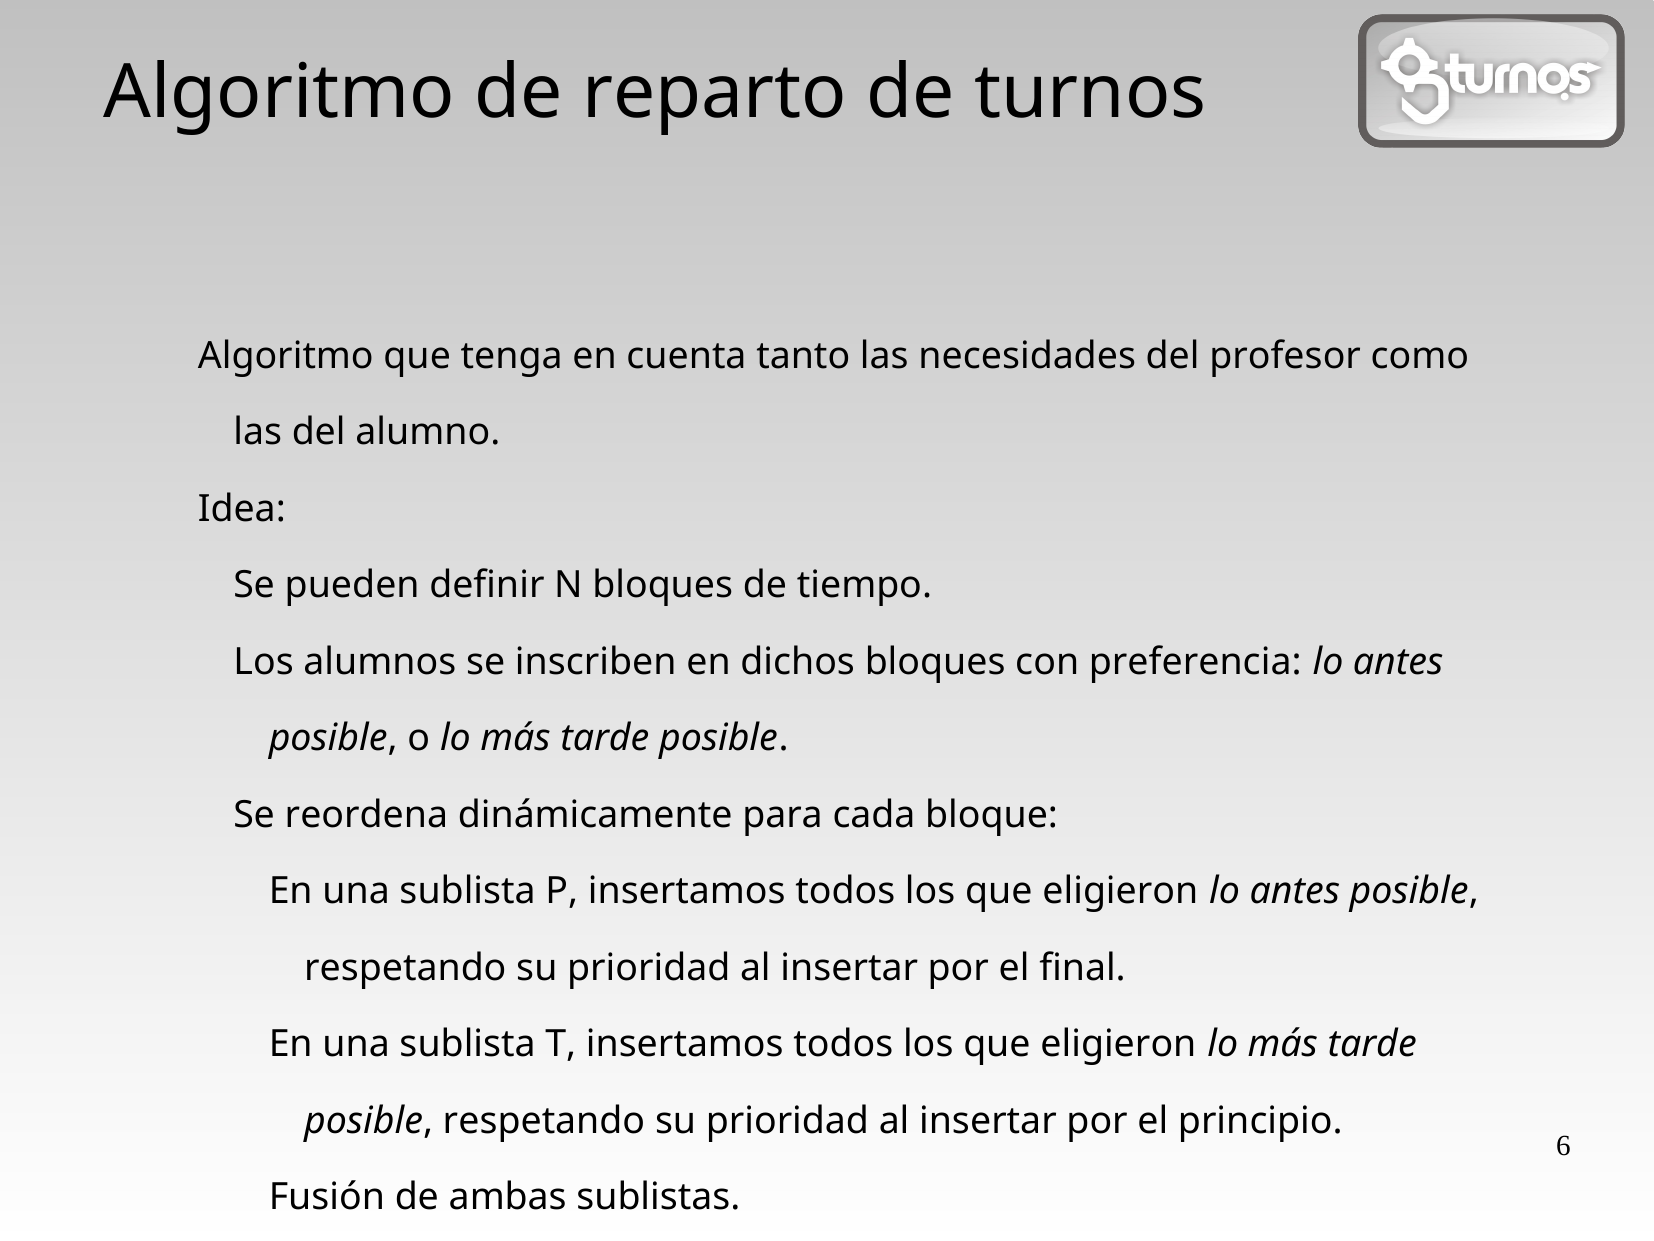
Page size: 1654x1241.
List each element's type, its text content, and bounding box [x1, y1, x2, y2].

picture [1358, 14, 1625, 148]
text_box Algoritmo que tenga en cuenta tanto las necesidades del profesor como las del alumno. Idea: Se pueden definir N bloques de tiempo. Los alumnos se inscriben en dichos bloques con preferencia: lo antes posible, o lo más tarde posible. Se reordena dinámicamente para cada bloque: En una sublista P, insertamos todos los que eligieron lo antes posible, respetando su prioridad al insertar por el final. En una sublista T, insertamos todos los que eligieron lo más tarde posible, respetando su prioridad al insertar por el principio. Fusión de ambas sublistas. [147, 295, 1536, 1072]
text_box Algoritmo de reparto de turnos [88, 29, 1164, 132]
